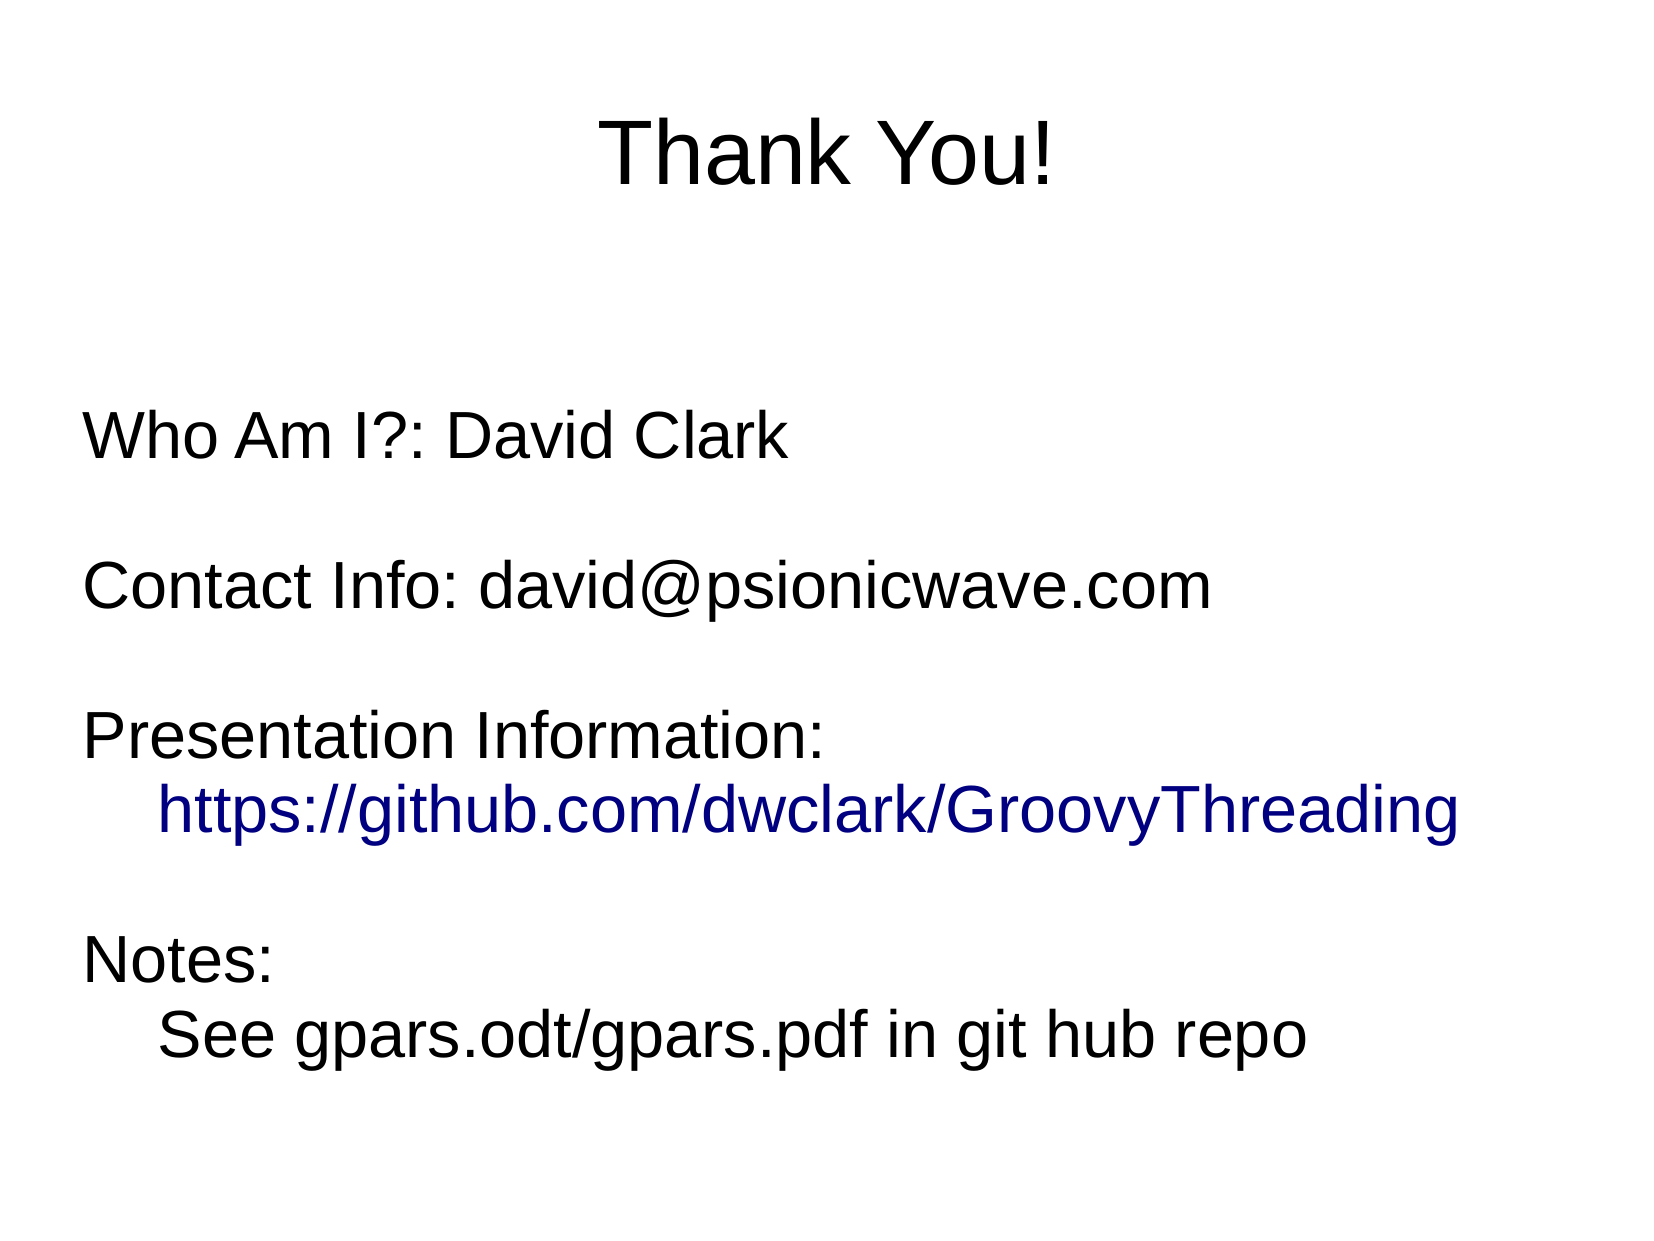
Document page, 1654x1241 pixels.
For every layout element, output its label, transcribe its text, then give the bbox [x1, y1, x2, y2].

subtitle Who Am I?: David Clark Contact Info: david@psionicwave.com Presentation Information: https://github.com/dwclark/GroovyThreading Notes: See gpars.odt/gpars.pdf in git hub repo [82, 270, 1538, 1201]
title Thank You! [82, 49, 1571, 257]
